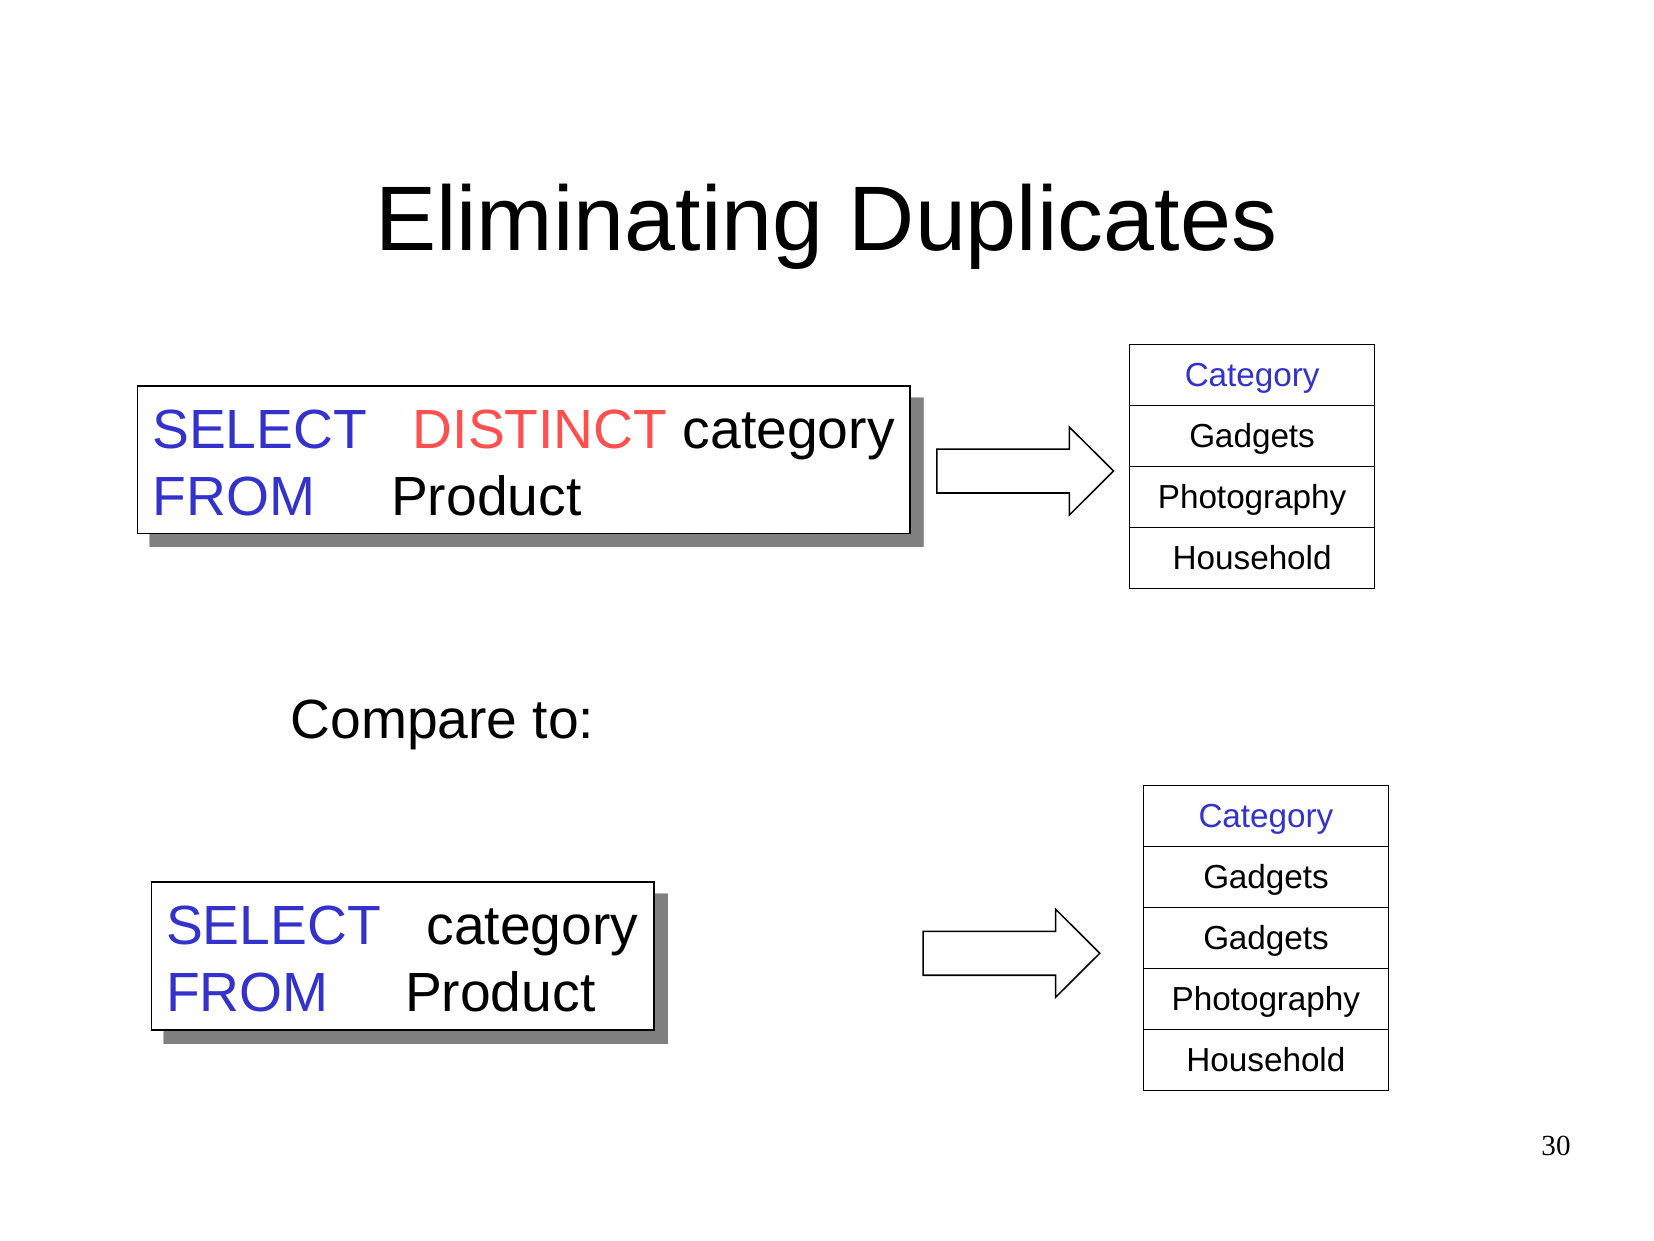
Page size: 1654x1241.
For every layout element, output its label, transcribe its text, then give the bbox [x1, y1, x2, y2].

text_box SELECT category FROM Product [151, 881, 654, 1030]
table_cell Gadgets [1144, 847, 1388, 907]
table_cell Household [1130, 528, 1374, 588]
table_cell Gadgets [1144, 908, 1388, 968]
text_box Compare to: [275, 675, 610, 757]
table_cell Photography [1130, 467, 1374, 527]
title Eliminating Duplicates [124, 110, 1530, 317]
table_cell Household [1144, 1030, 1388, 1090]
table_cell Photography [1144, 969, 1388, 1029]
table_cell Gadgets [1130, 406, 1374, 466]
table_header Category [1144, 786, 1388, 846]
text_box SELECT DISTINCT category FROM Product [137, 385, 911, 534]
table_header Category [1130, 345, 1374, 405]
